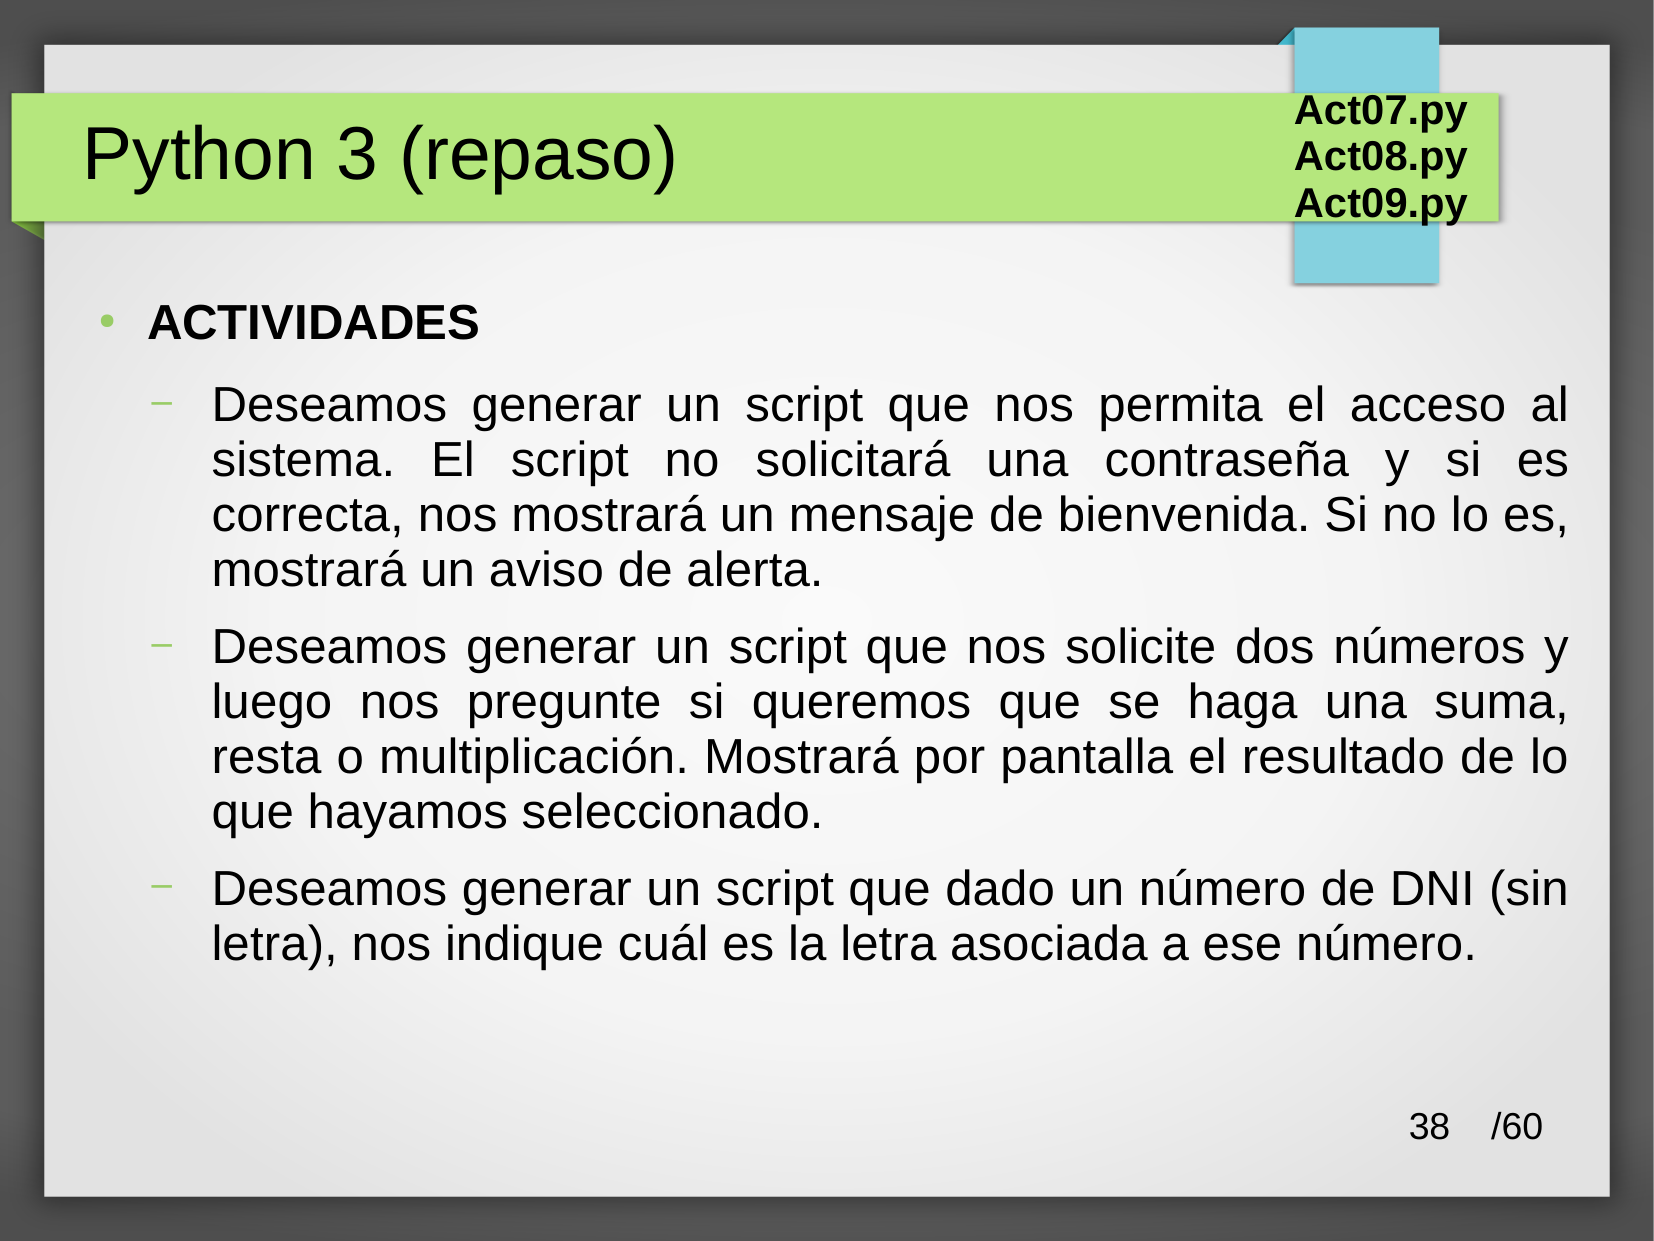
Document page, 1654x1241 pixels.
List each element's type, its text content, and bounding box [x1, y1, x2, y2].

list ACTIVIDADES Deseamos generar un script que nos permita el acceso al sistema. El script no solicitará una contraseña y si es correcta, nos mostrará un mensaje de bienvenida. Si no lo es, mostrará un aviso de alerta. Deseamos generar un script que nos solicite dos números y luego nos pregunte si queremos que se haga una suma, resta o multiplicación. Mostrará por pantalla el resultado de lo que hayamos seleccionado. Deseamos generar un script que dado un número de DNI (sin letra), nos indique cuál es la letra asociada a ese número. [82, 295, 1571, 1015]
text_box <número> [1393, 1098, 1476, 1169]
title Python 3 (repaso) [82, 94, 1264, 213]
picture [0, 0, 1654, 1241]
text_box Act07.py Act08.py Act09.py [1279, 79, 1501, 280]
text_box /60 [1476, 1098, 1644, 1169]
